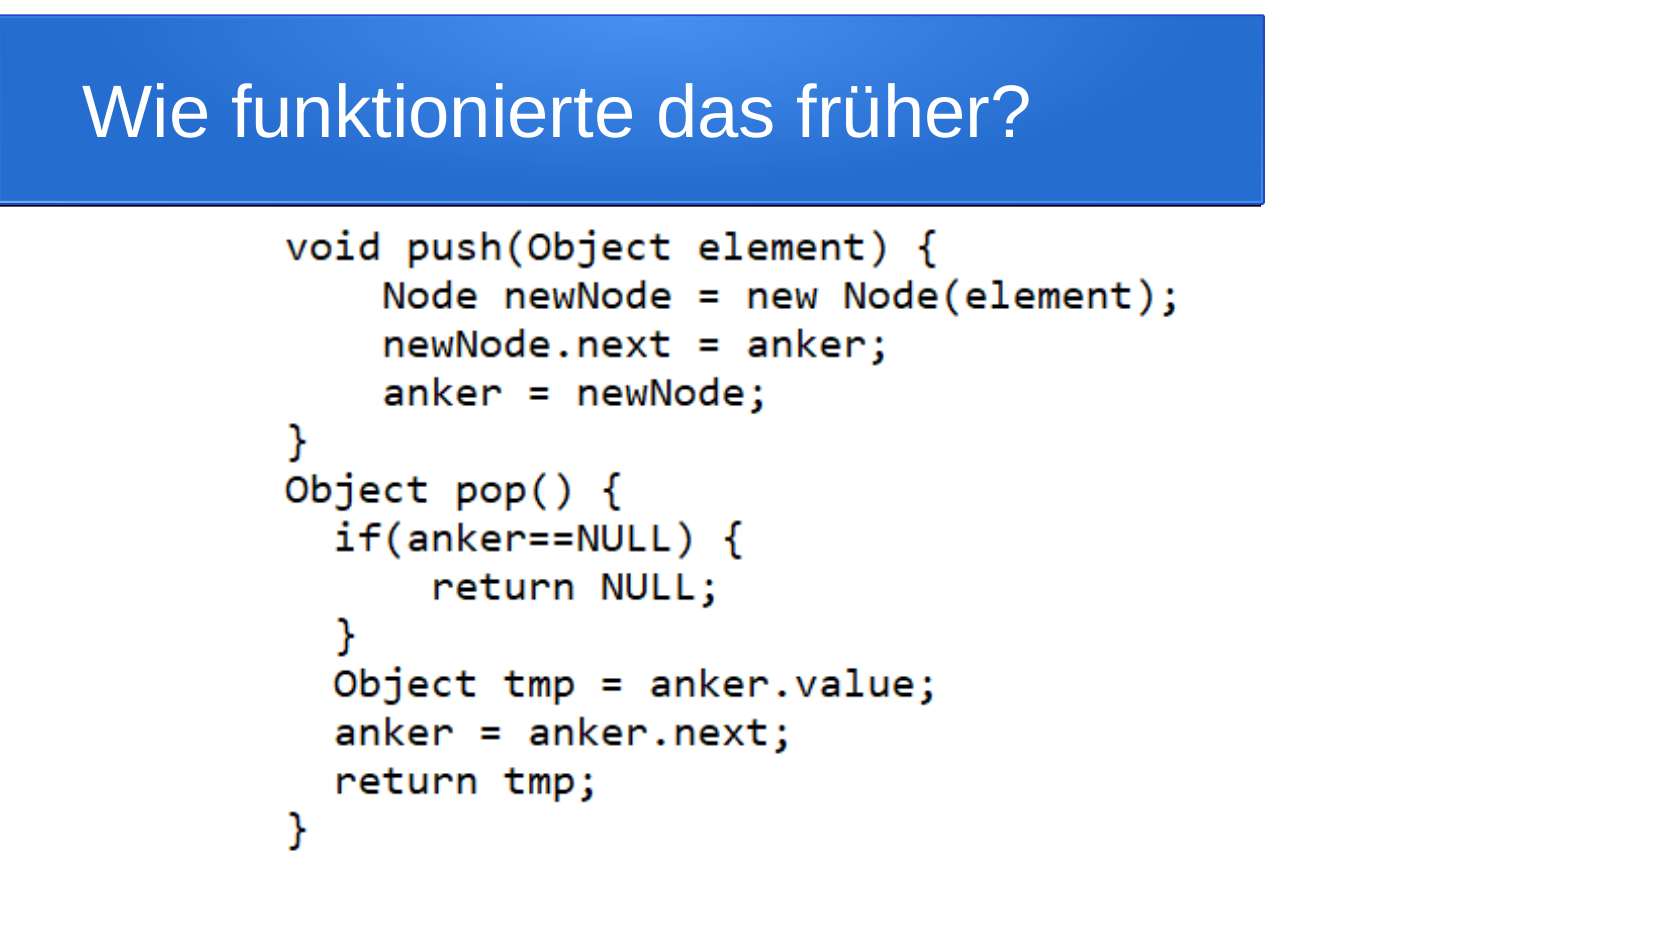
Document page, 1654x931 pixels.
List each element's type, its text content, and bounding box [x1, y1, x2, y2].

picture [259, 218, 1282, 861]
title Wie funktionierte das früher? [82, 35, 1235, 189]
